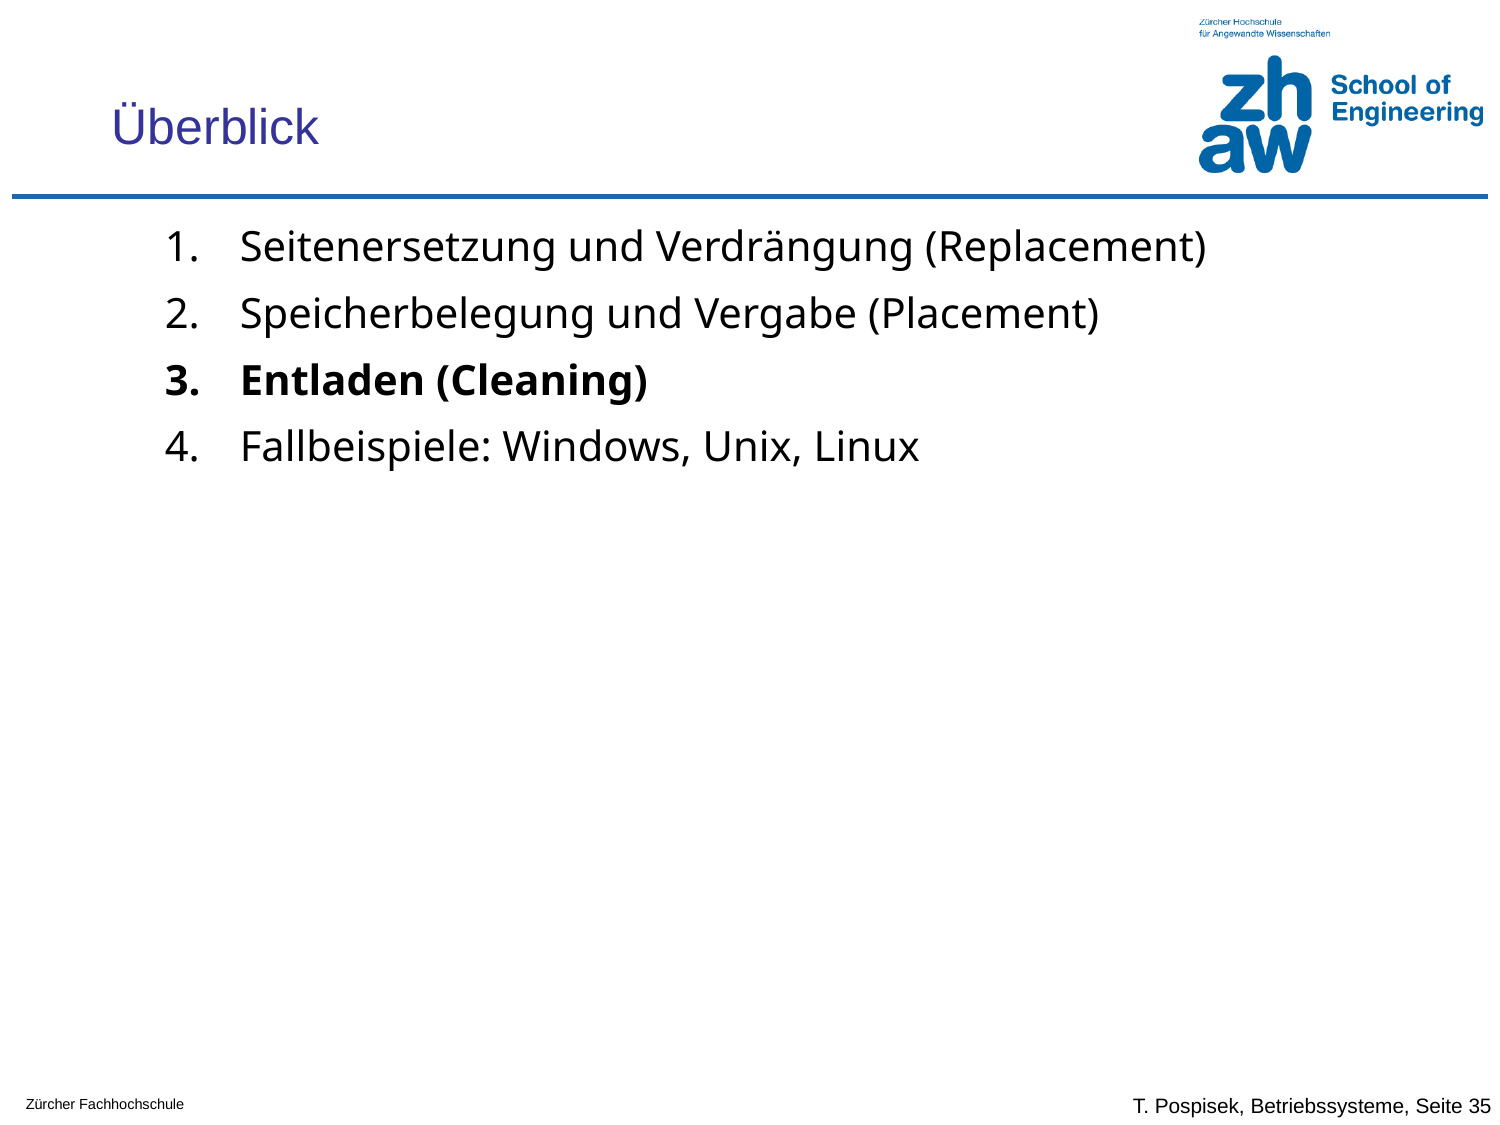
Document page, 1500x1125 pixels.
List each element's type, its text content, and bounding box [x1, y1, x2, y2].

picture [1199, 19, 1483, 173]
text_box Seitenersetzung und Verdrängung (Replacement) Speicherbelegung und Vergabe (Placement) Entladen (Cleaning) Fallbeispiele: Windows, Unix, Linux [149, 212, 1363, 988]
title Überblick [96, 50, 1375, 163]
